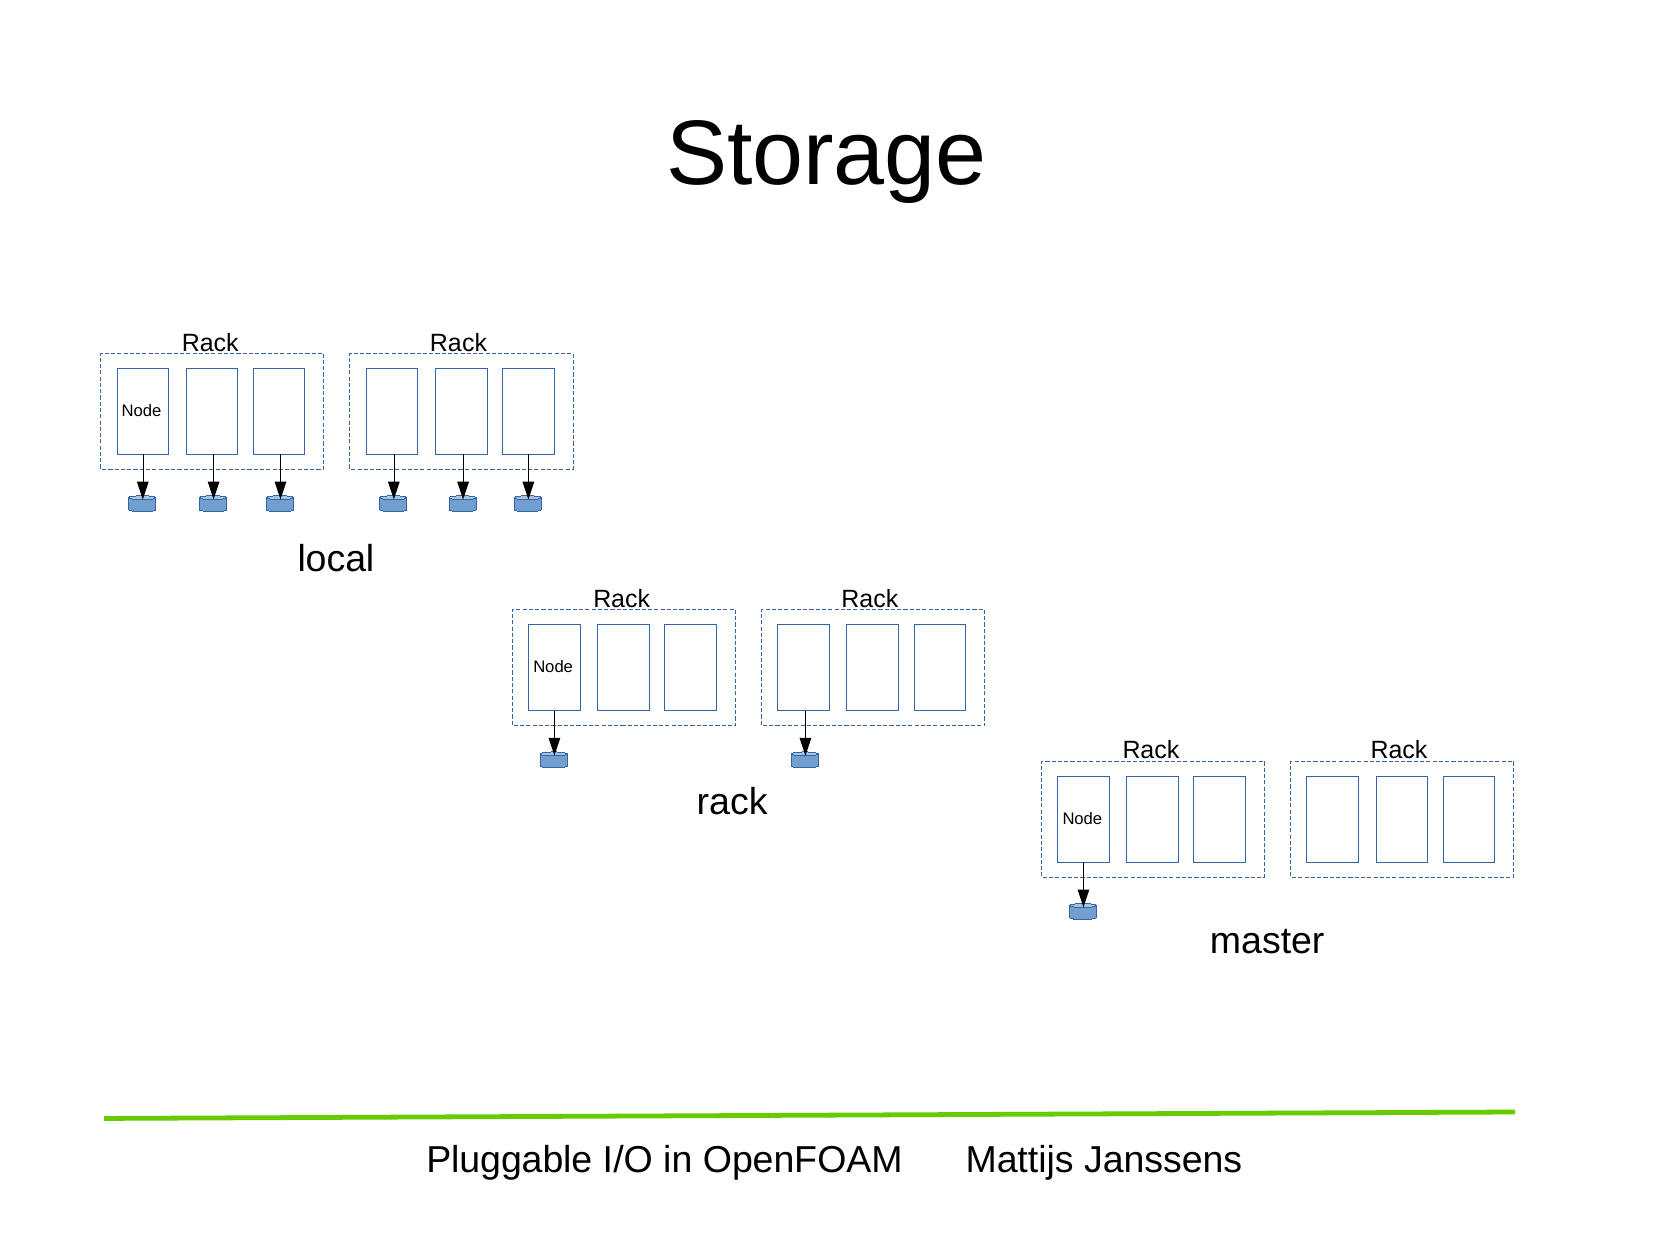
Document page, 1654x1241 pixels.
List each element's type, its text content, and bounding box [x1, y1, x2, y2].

text_box local [282, 529, 390, 587]
text_box Rack [578, 577, 676, 621]
text_box Node [1047, 801, 1118, 840]
text_box Rack [1107, 728, 1205, 772]
text_box Node [106, 394, 178, 433]
text_box Rack [826, 577, 919, 621]
text_box [540, 755, 568, 768]
text_box [379, 498, 407, 512]
text_box [791, 755, 819, 768]
text_box Rack [415, 320, 507, 364]
text_box Rack [1355, 728, 1448, 772]
title Storage [82, 49, 1571, 257]
text_box Rack [167, 320, 264, 364]
text_box [266, 499, 294, 512]
text_box [1069, 906, 1097, 920]
text_box master [1195, 912, 1346, 979]
text_box [514, 498, 542, 512]
text_box [449, 498, 477, 512]
text_box Node [518, 650, 589, 689]
text_box rack [681, 773, 783, 831]
text_box [199, 498, 227, 512]
text_box [128, 498, 156, 512]
